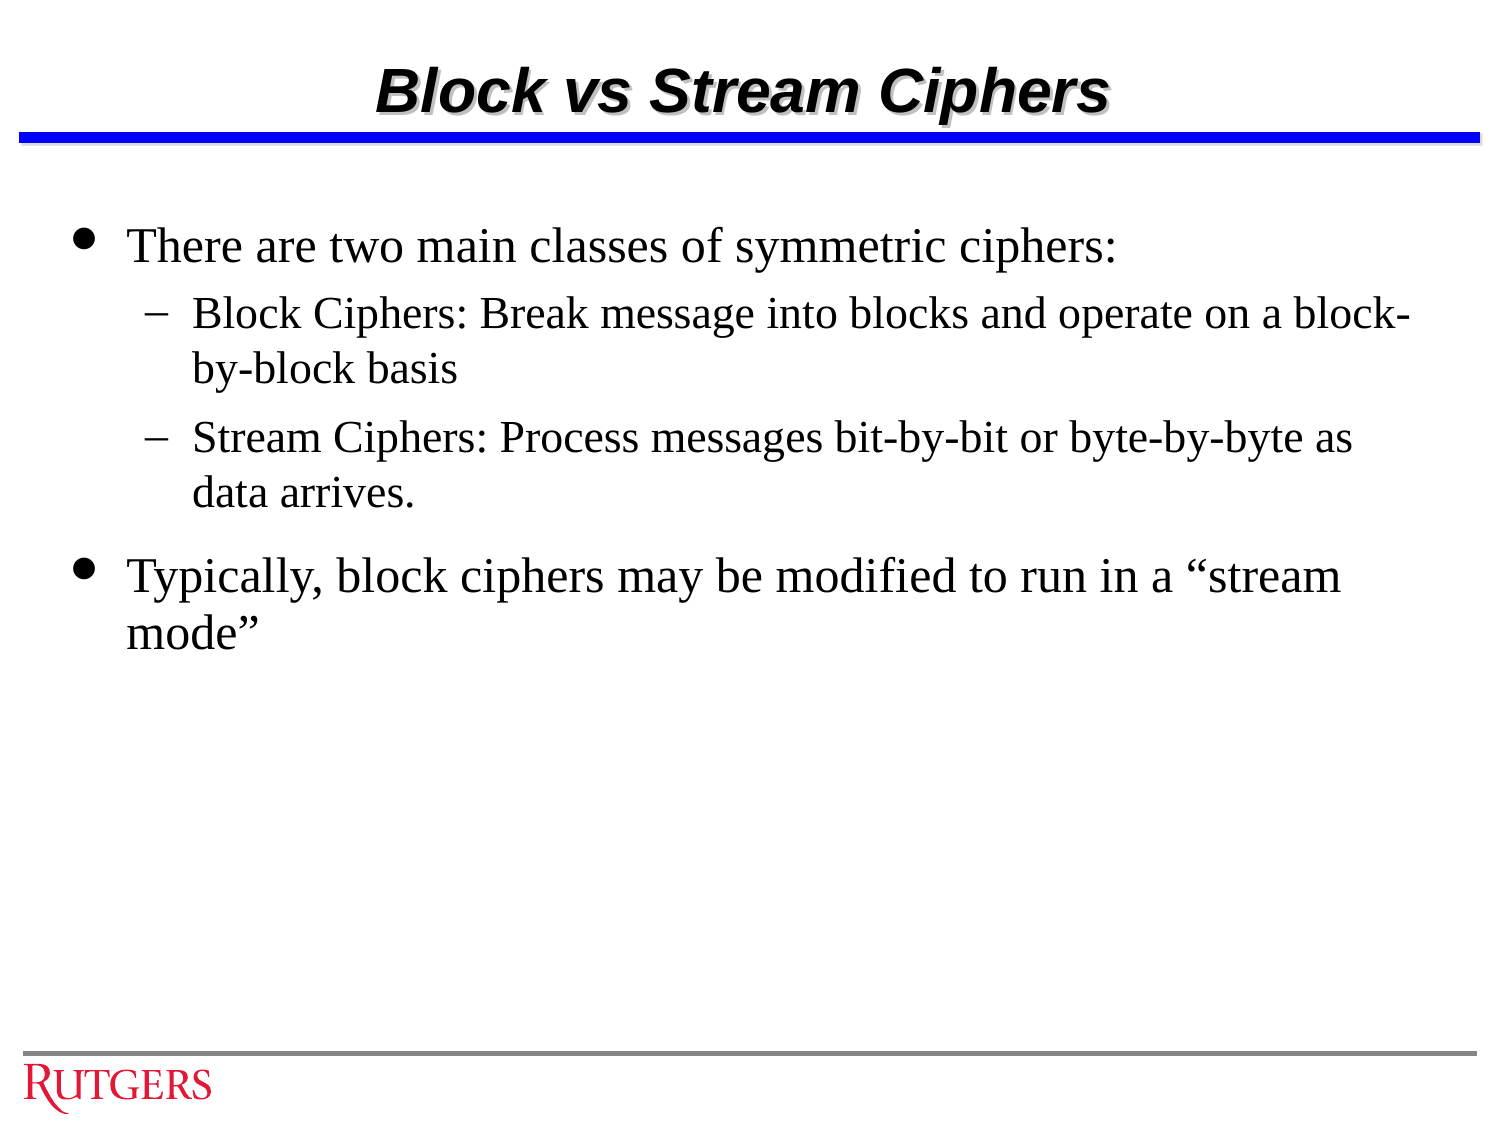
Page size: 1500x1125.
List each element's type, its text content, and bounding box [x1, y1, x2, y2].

title Block vs Stream Ciphers [62, 37, 1426, 133]
list There are two main classes of symmetric ciphers: Block Ciphers: Break message into blocks and operate on a block-by-block basis Stream Ciphers: Process messages bit-by-bit or byte-by-byte as data arrives. Typically, block ciphers may be modified to run in a “stream mode” [55, 209, 1438, 1038]
